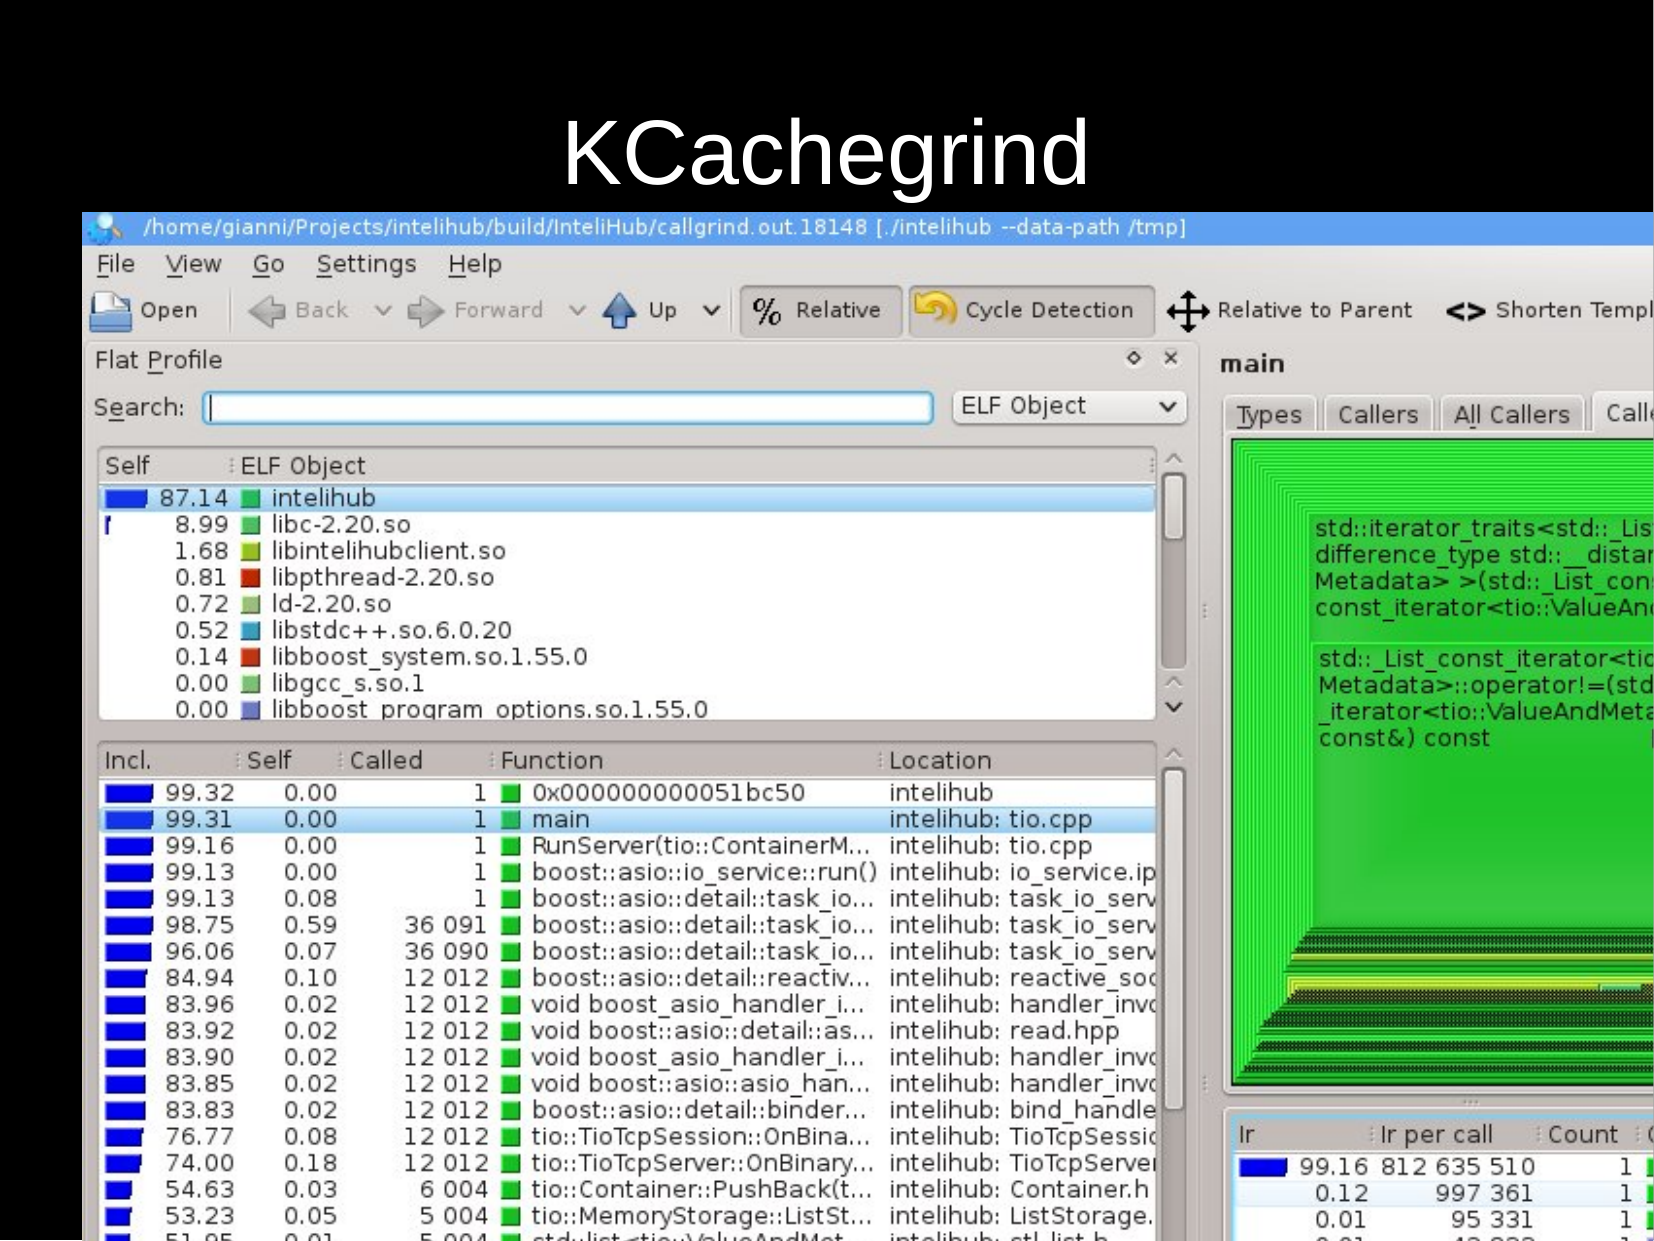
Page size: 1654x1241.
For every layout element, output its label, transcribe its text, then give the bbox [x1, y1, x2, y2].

picture [82, 212, 1654, 1241]
title KCachegrind [82, 49, 1571, 212]
